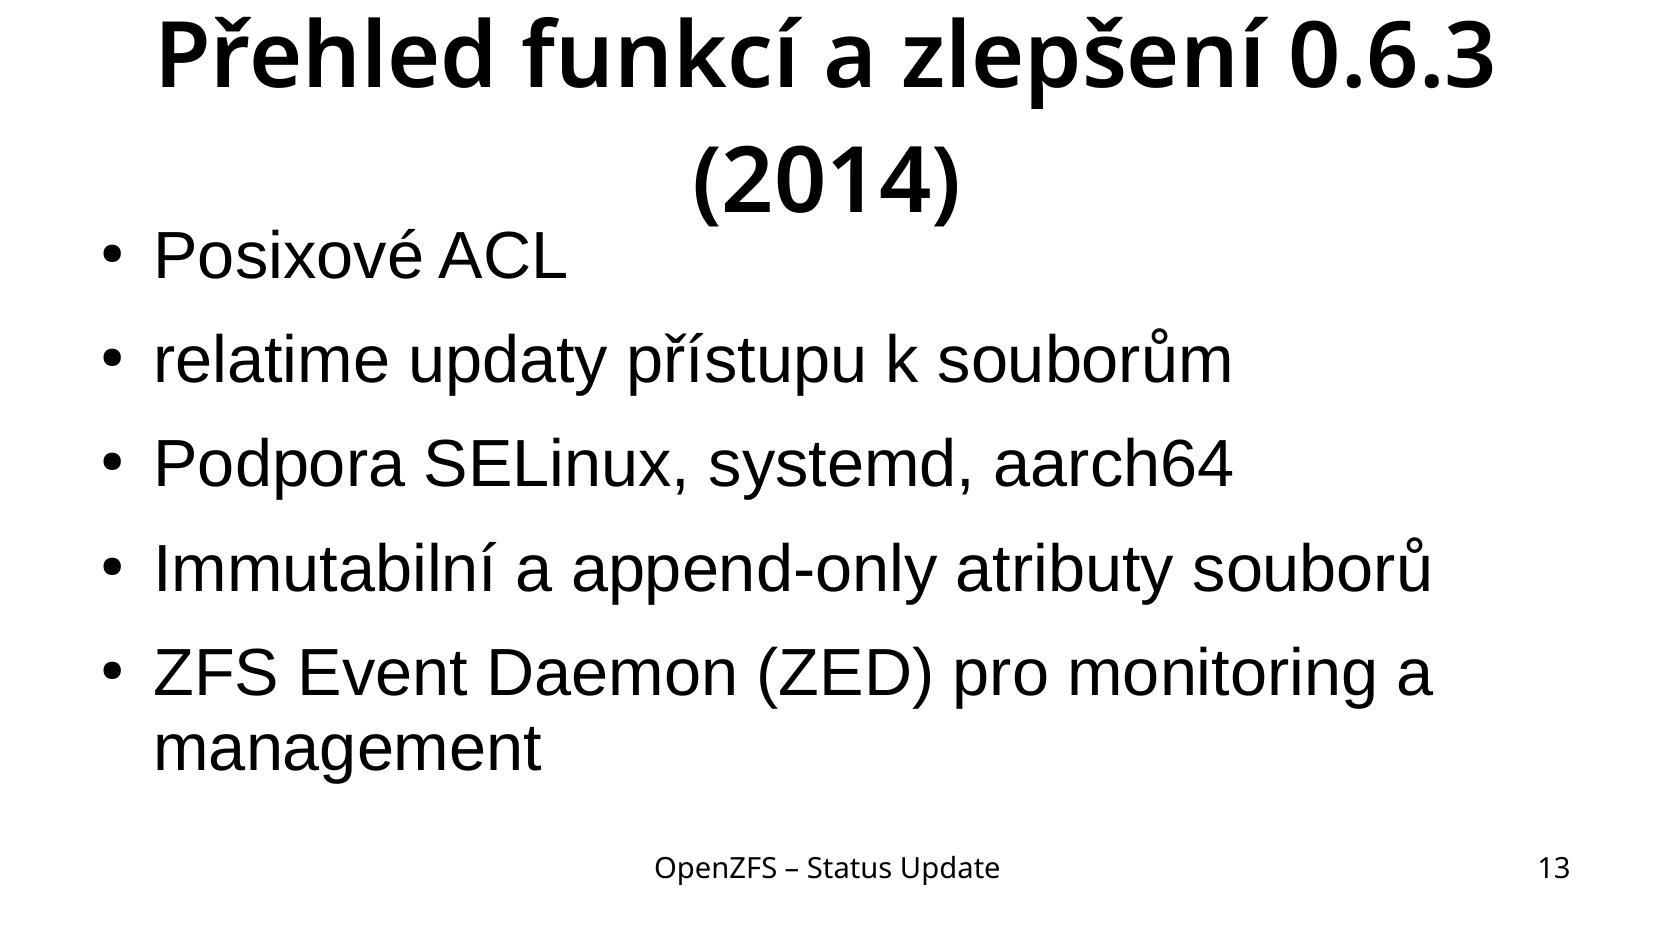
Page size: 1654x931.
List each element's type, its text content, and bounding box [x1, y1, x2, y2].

list Posixové ACL relatime updaty přístupu k souborům Podpora SELinux, systemd, aarch64 Immutabilní a append-only atributy souborů ZFS Event Daemon (ZED) pro monitoring a management [82, 217, 1571, 826]
title Přehled funkcí a zlepšení 0.6.3 (2014) [82, 37, 1571, 193]
